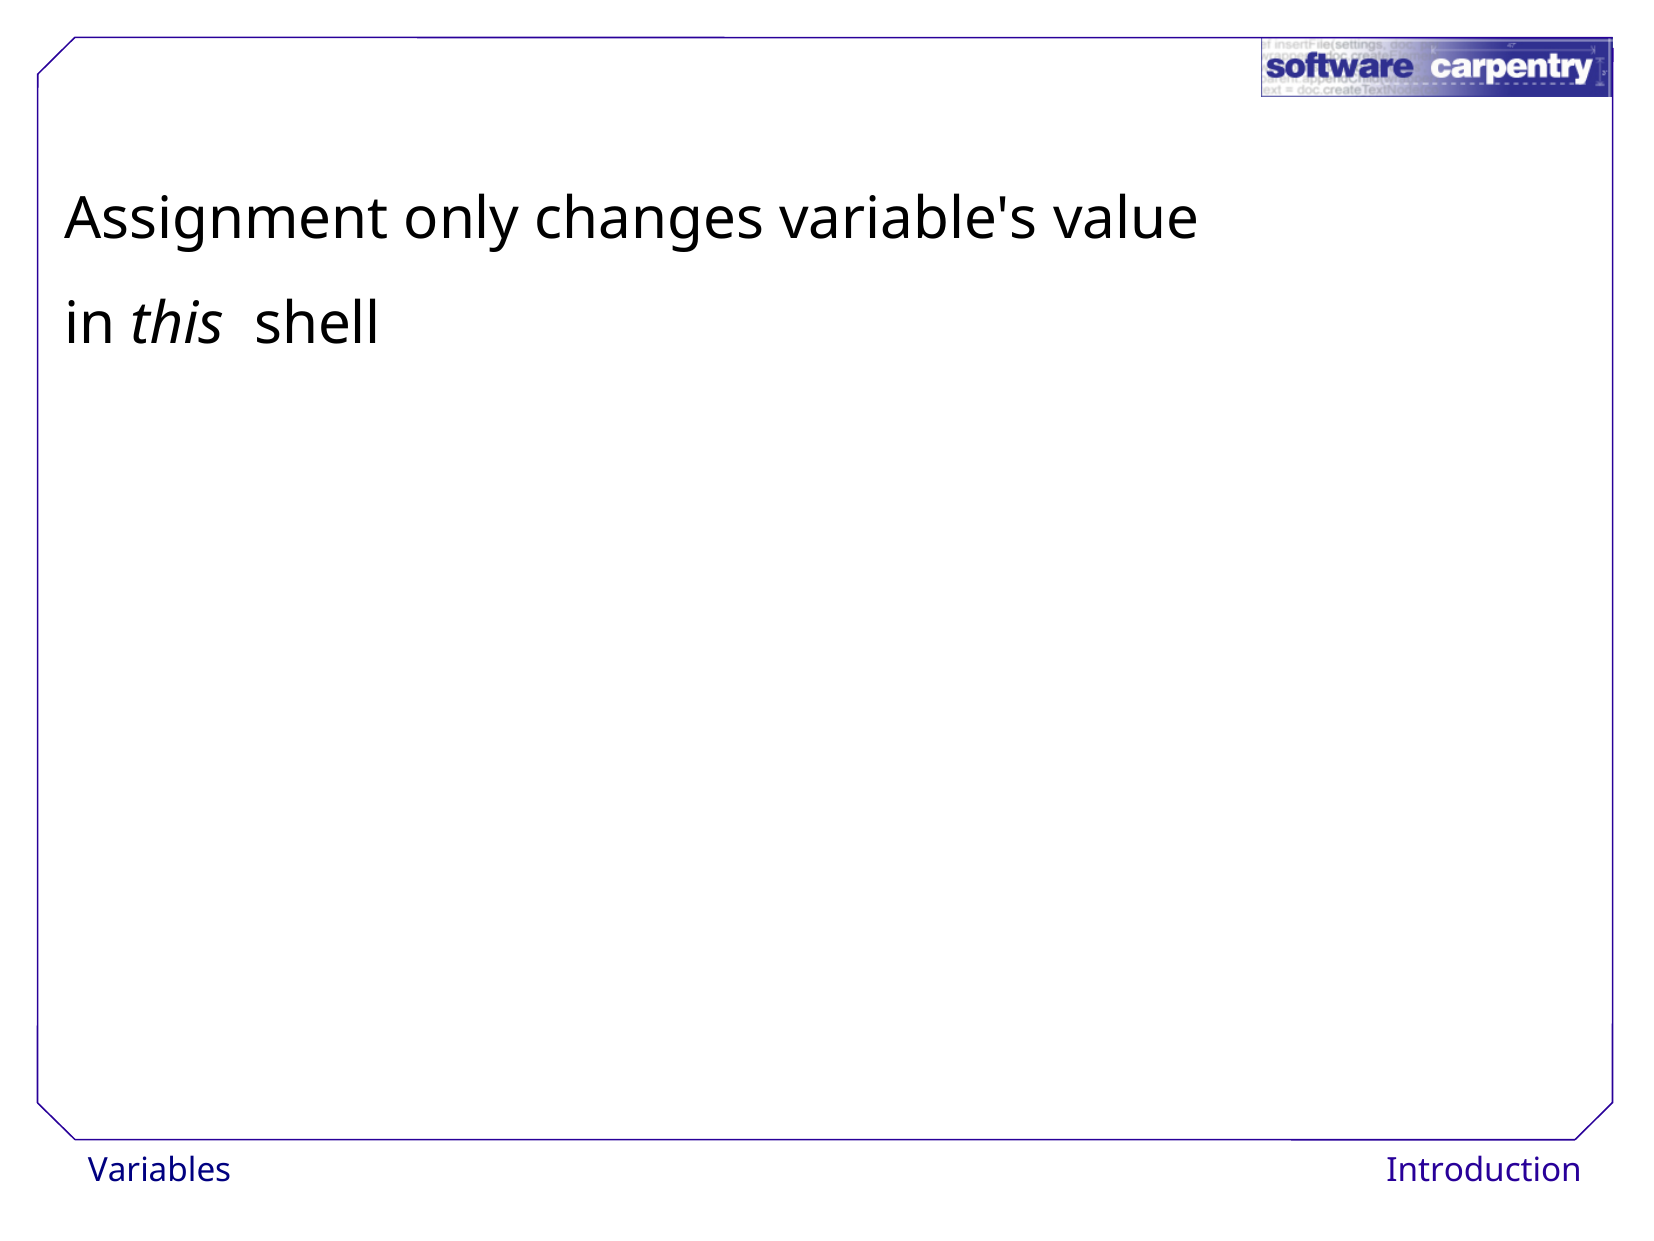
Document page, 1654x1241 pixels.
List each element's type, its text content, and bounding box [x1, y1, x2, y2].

text_box Assignment only changes variable's value in this shell [49, 137, 1365, 364]
picture [1261, 39, 1613, 97]
